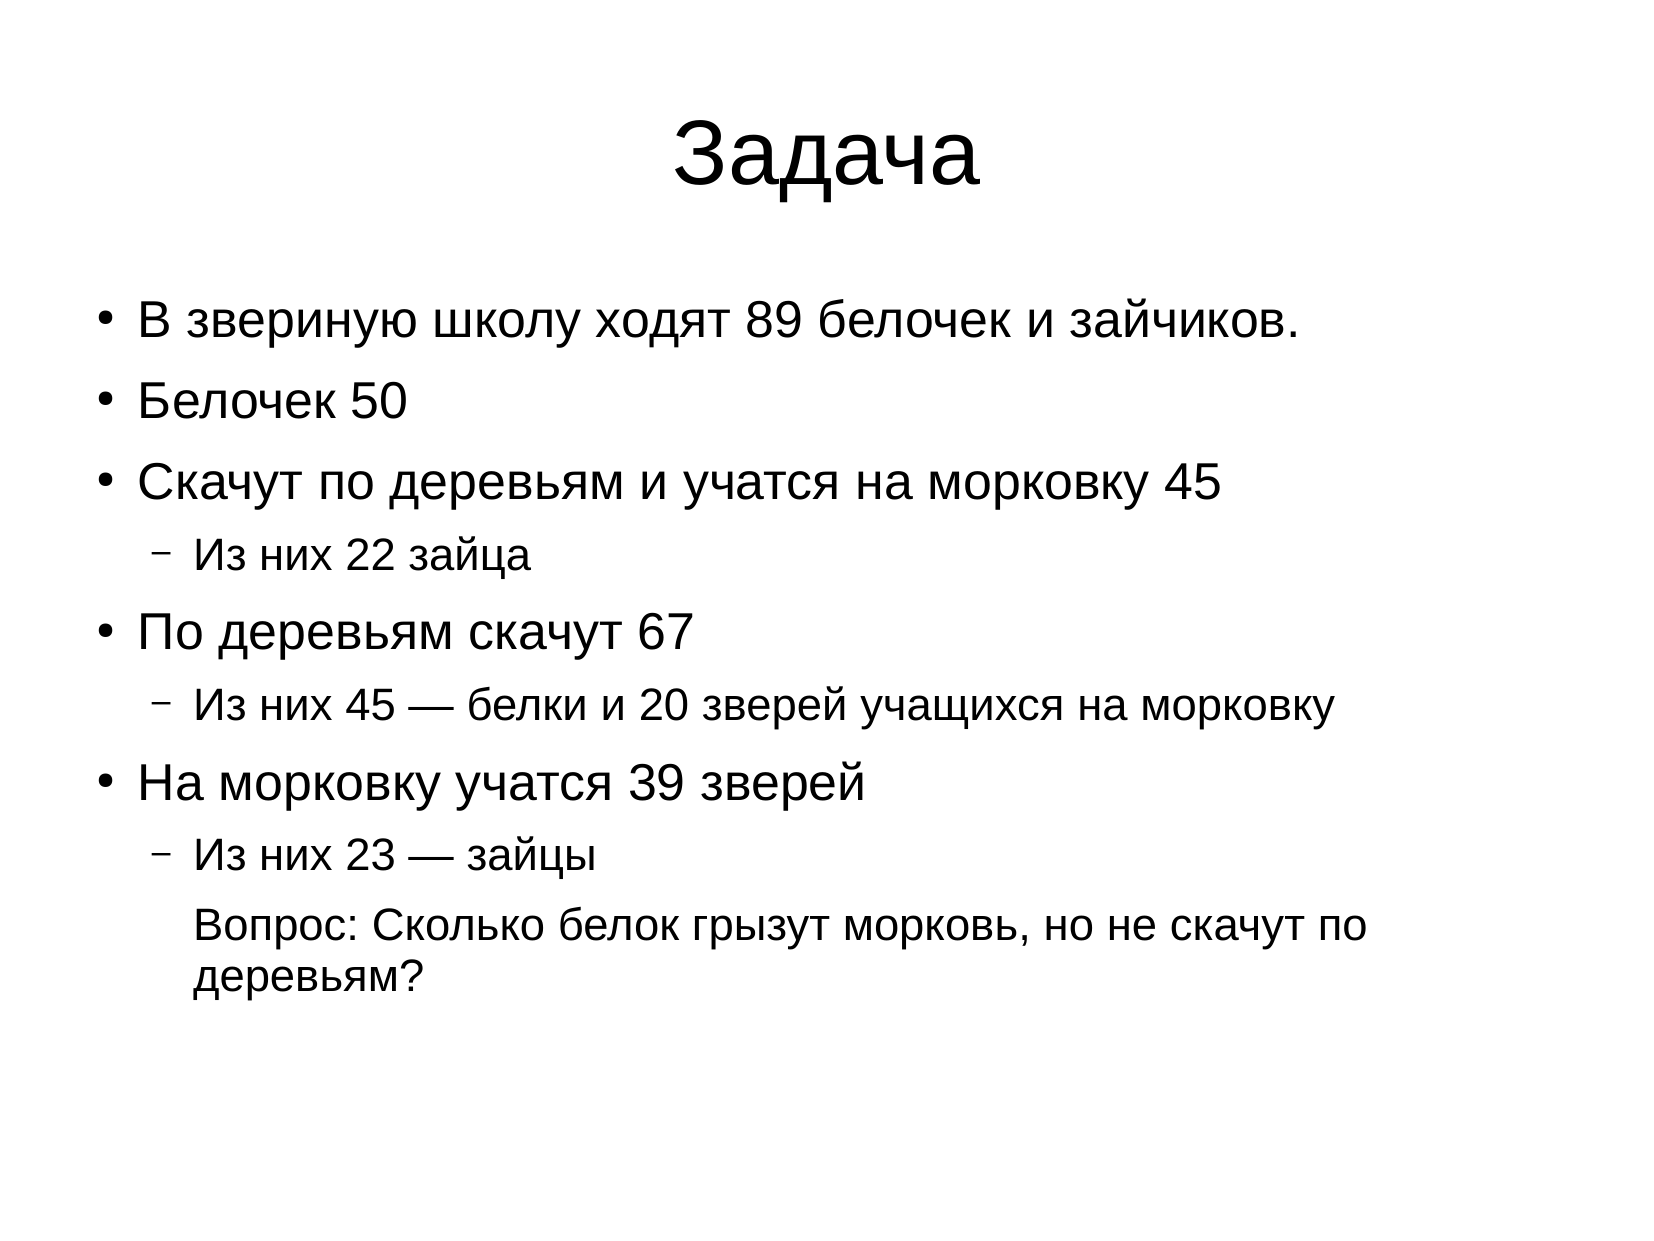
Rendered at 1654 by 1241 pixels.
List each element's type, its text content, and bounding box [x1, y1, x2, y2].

list В звериную школу ходят 89 белочек и зайчиков. Белочек 50 Скачут по деревьям и учатся на морковку 45 Из них 22 зайца По деревьям скачут 67 Из них 45 — белки и 20 зверей учащихся на морковку На морковку учатся 39 зверей Из них 23 — зайцы Вопрос: Сколько белок грызут морковь, но не скачут по деревьям? [82, 290, 1571, 1010]
title Задача [82, 49, 1571, 257]
